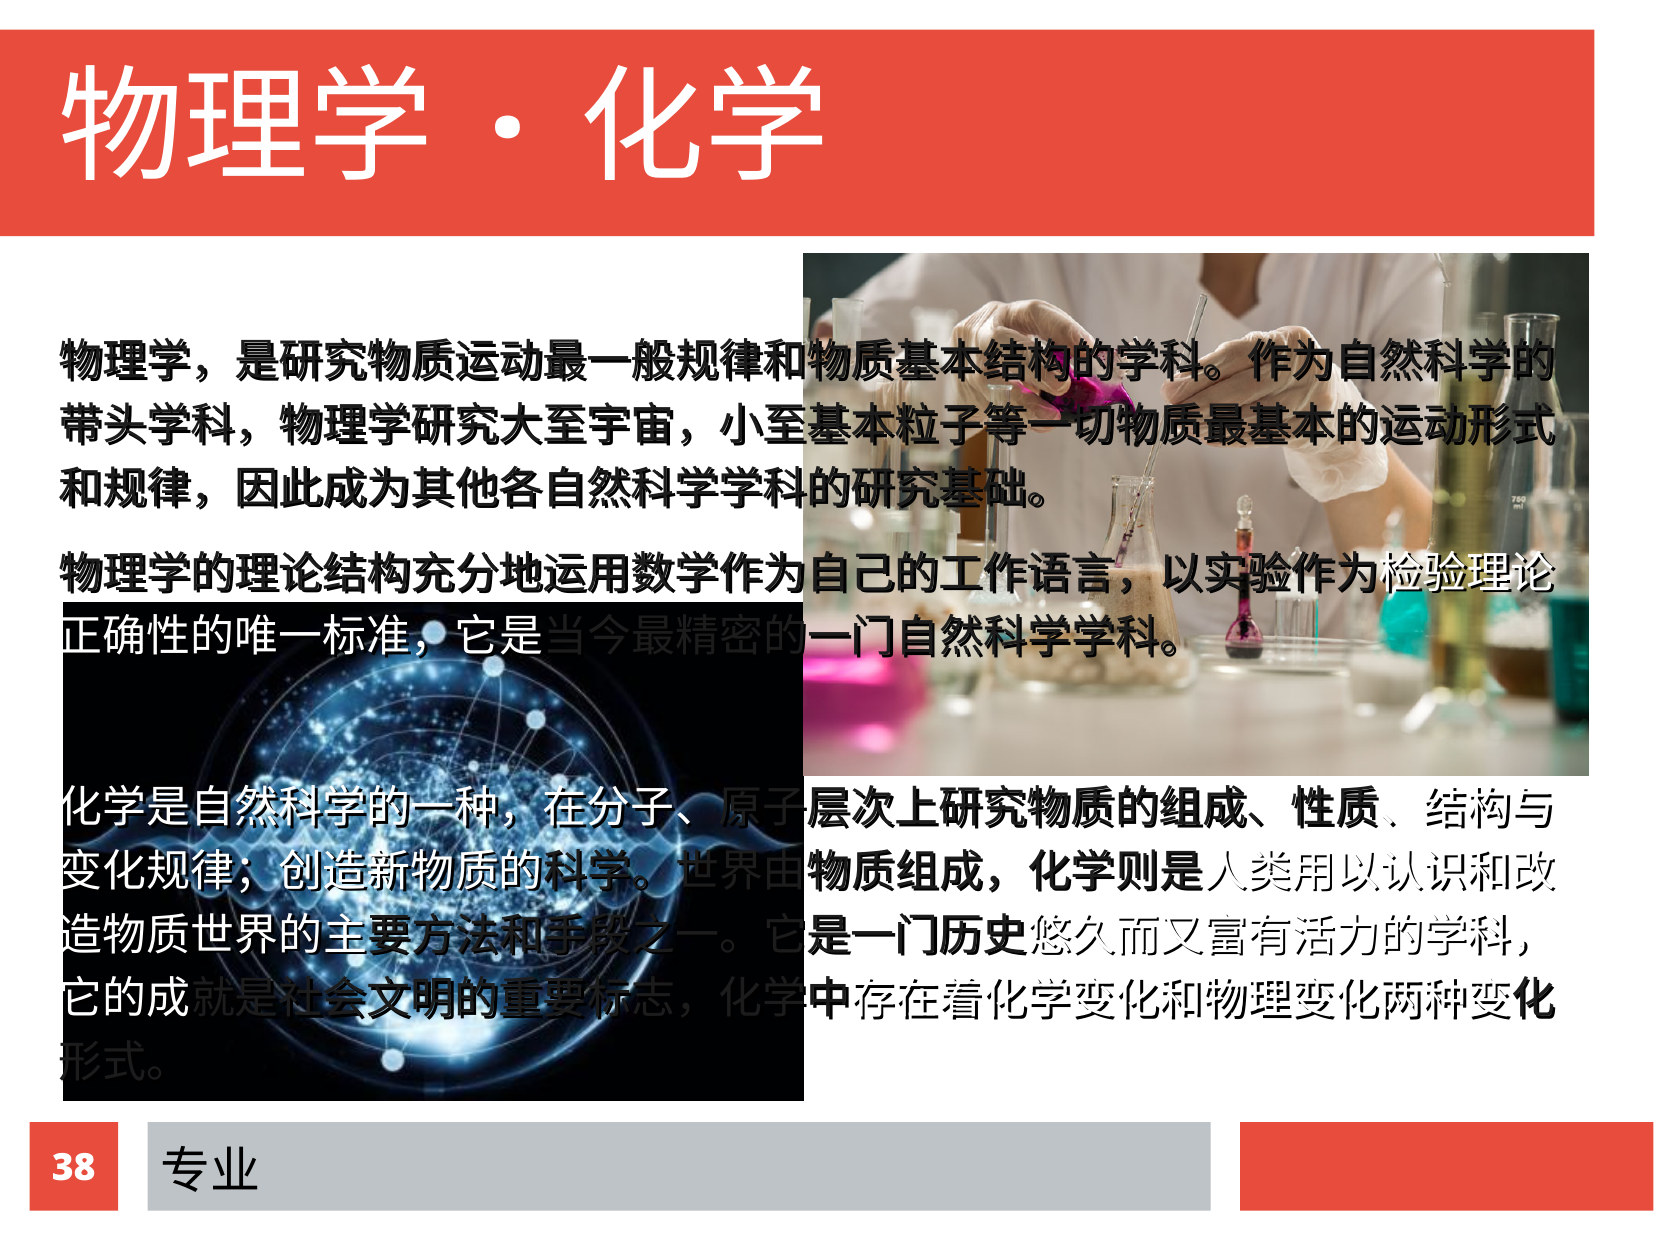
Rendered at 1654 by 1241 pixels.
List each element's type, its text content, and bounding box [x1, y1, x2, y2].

text_box 专业 [145, 1108, 497, 1224]
list 物理学，是研究物质运动最一般规律和物质基本结构的学科。作为自然科学的带头学科，物理学研究大至宇宙，小至基本粒子等一切物质最基本的运动形式和规律，因此成为其他各自然科学学科的研究基础。 物理学的理论结构充分地运用数学作为自己的工作语言，以实验作为检验理论正确性的唯一标准，它是当今最精密的一门自然科学学科。 化学是自然科学的一种，在分子、原子层次上研究物质的组成、性质、结构与变化规律；创造新物质的科学。世界由物质组成，化学则是人类用以认识和改造物质世界的主要方法和手段之一。它是一门历史悠久而又富有活力的学科，它的成就是社会文明的重要标志，化学中存在着化学变化和物理变化两种变化形式。 [59, 324, 1565, 1093]
title 物理学·化学 [59, 59, 1595, 207]
picture [803, 253, 1589, 776]
picture [63, 1093, 804, 1102]
